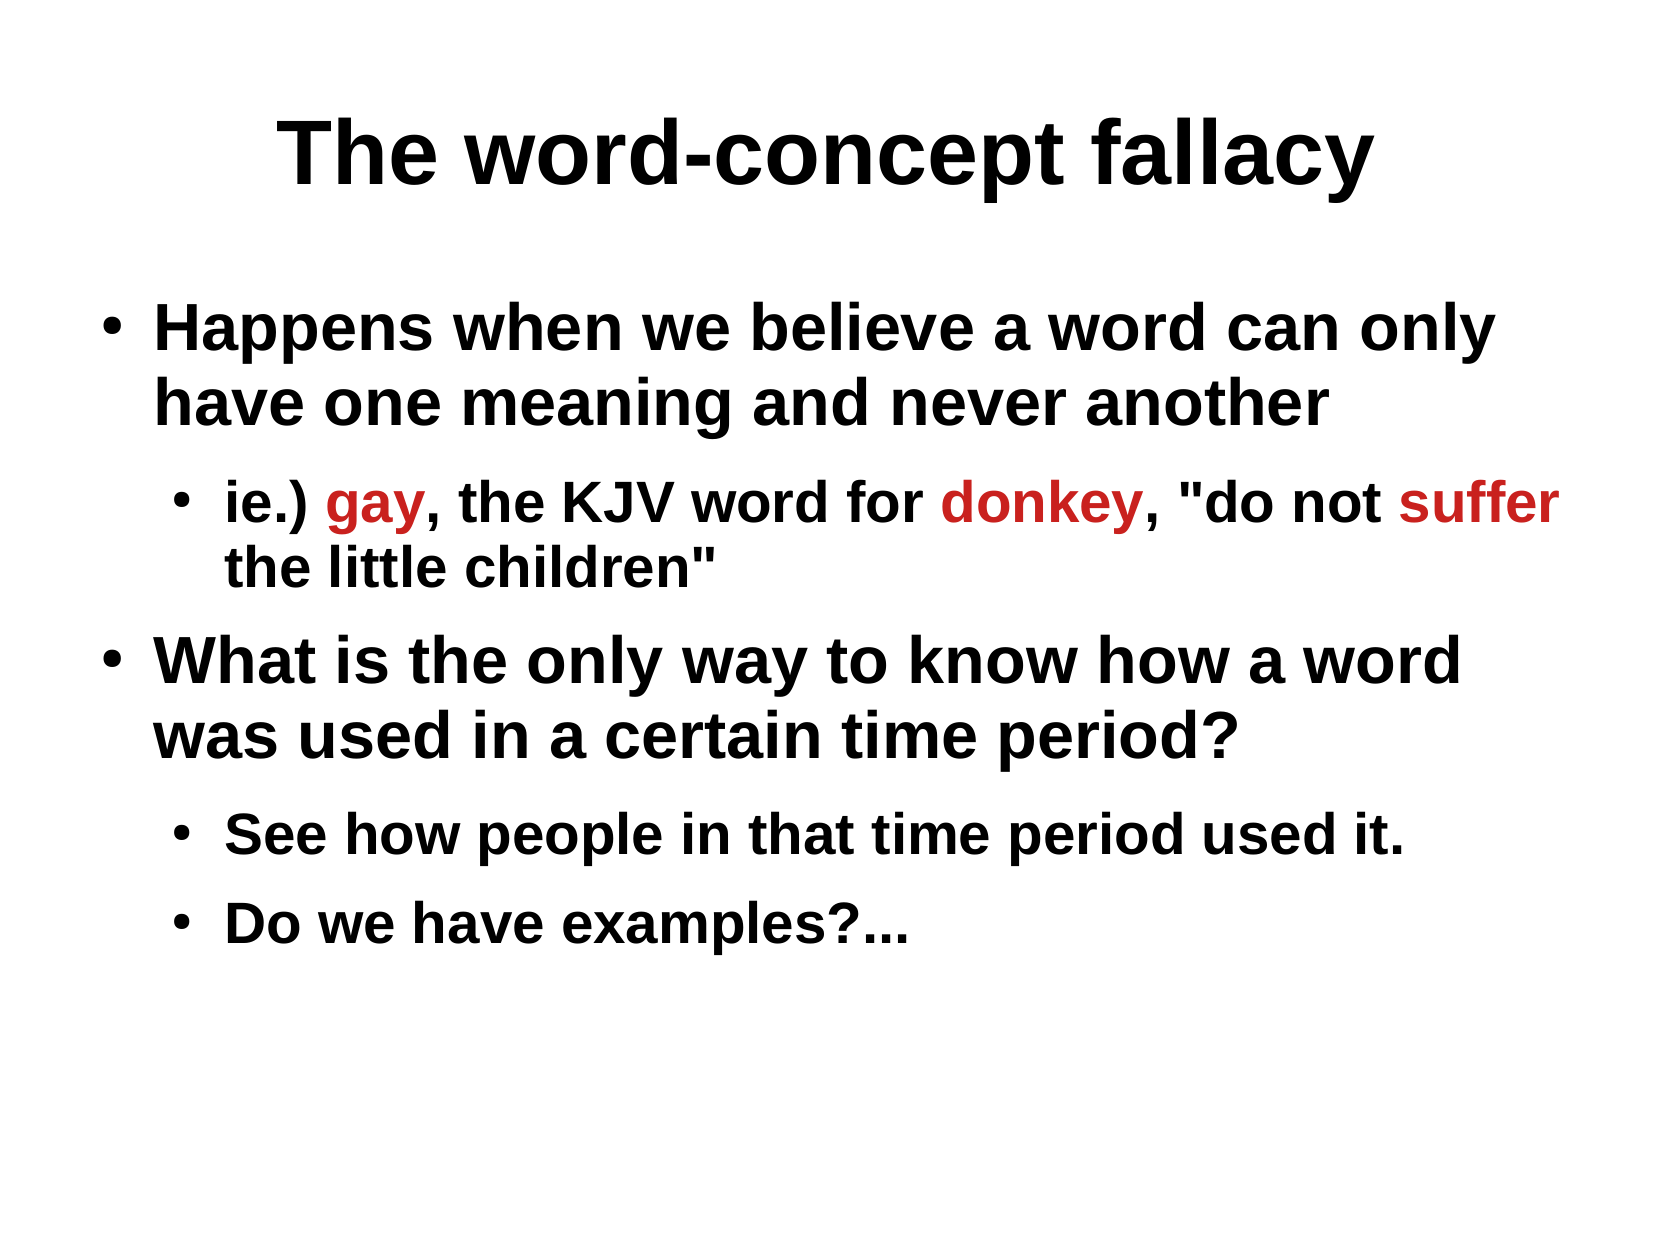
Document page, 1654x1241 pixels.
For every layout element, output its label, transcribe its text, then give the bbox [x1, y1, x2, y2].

title The word-concept fallacy [82, 49, 1571, 257]
list Happens when we believe a word can only have one meaning and never another ie.) gay, the KJV word for donkey, "do not suffer the little children" What is the only way to know how a word was used in a certain time period? See how people in that time period used it. Do we have examples?... [82, 290, 1571, 1010]
